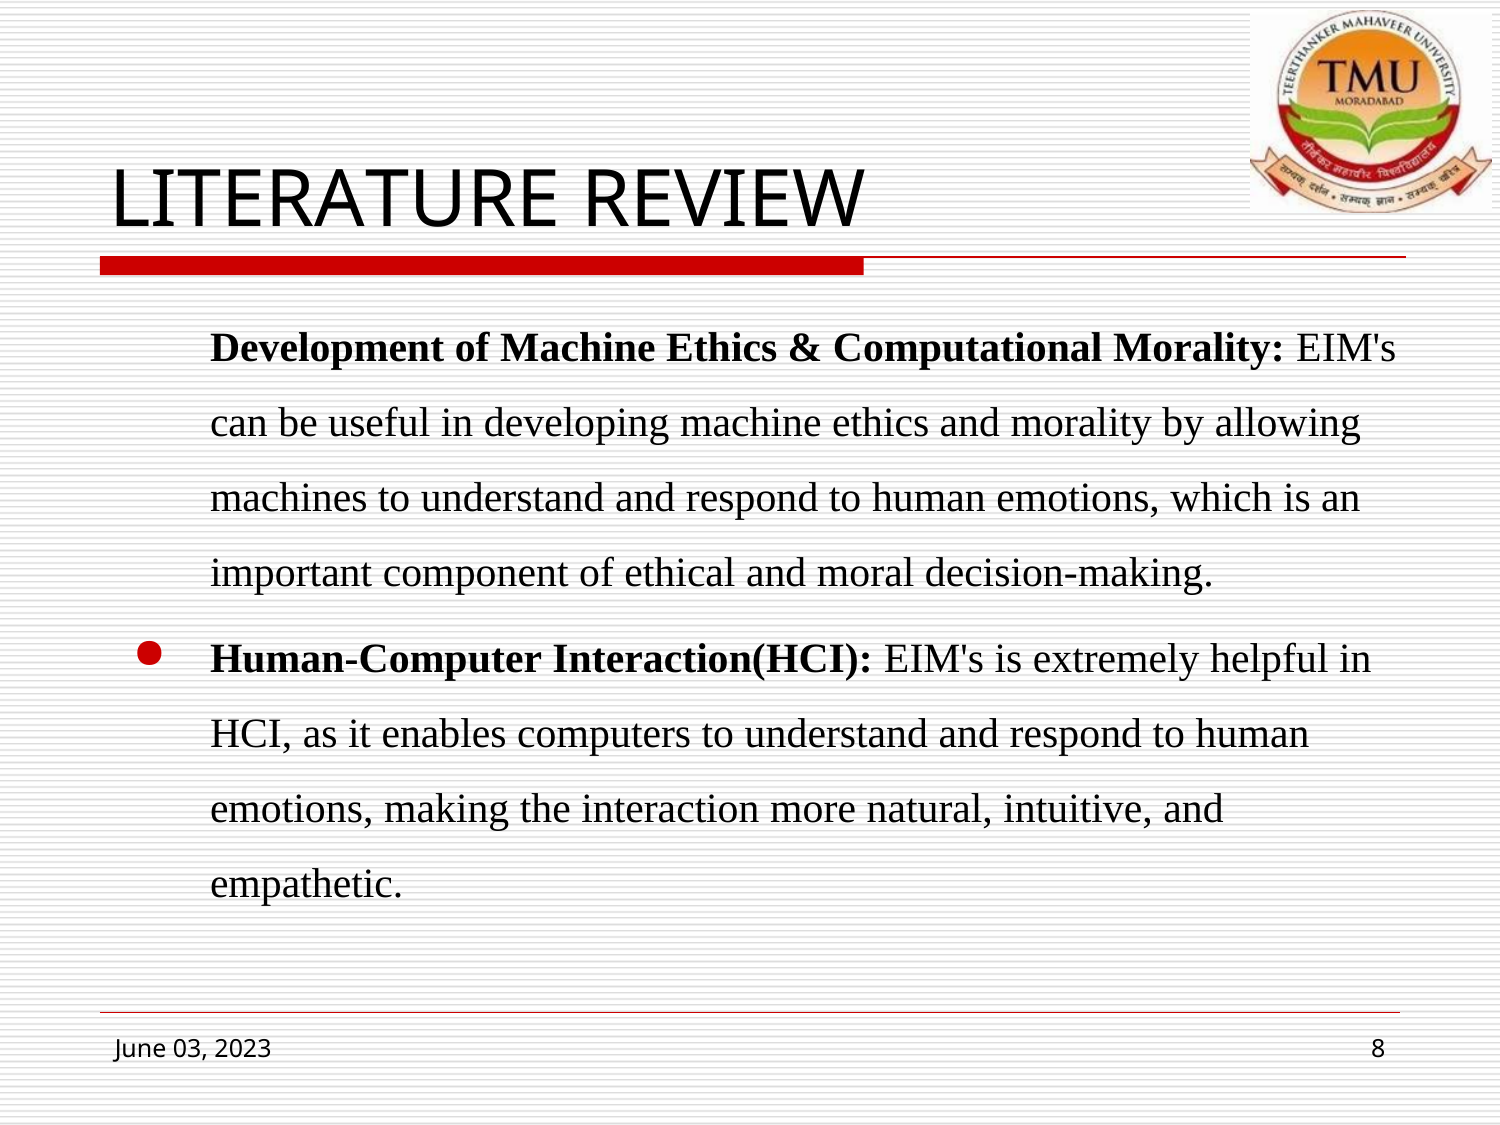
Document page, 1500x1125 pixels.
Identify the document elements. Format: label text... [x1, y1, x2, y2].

picture [0, 0, 1500, 1125]
title LITERATURE REVIEW [94, 50, 1407, 250]
text_box June 03, 2023 [99, 1024, 426, 1103]
list Development of Machine Ethics & Computational Morality: EIM's can be useful in developing machine ethics and morality by allowing machines to understand and respond to human emotions, which is an important component of ethical and moral decision-making. Human-Computer Interaction(HCI): EIM's is extremely helpful in HCI, as it enables computers to understand and respond to human emotions, making the interaction more natural, intuitive, and empathetic. [117, 287, 1426, 1038]
text_box <number> [1074, 1024, 1401, 1103]
